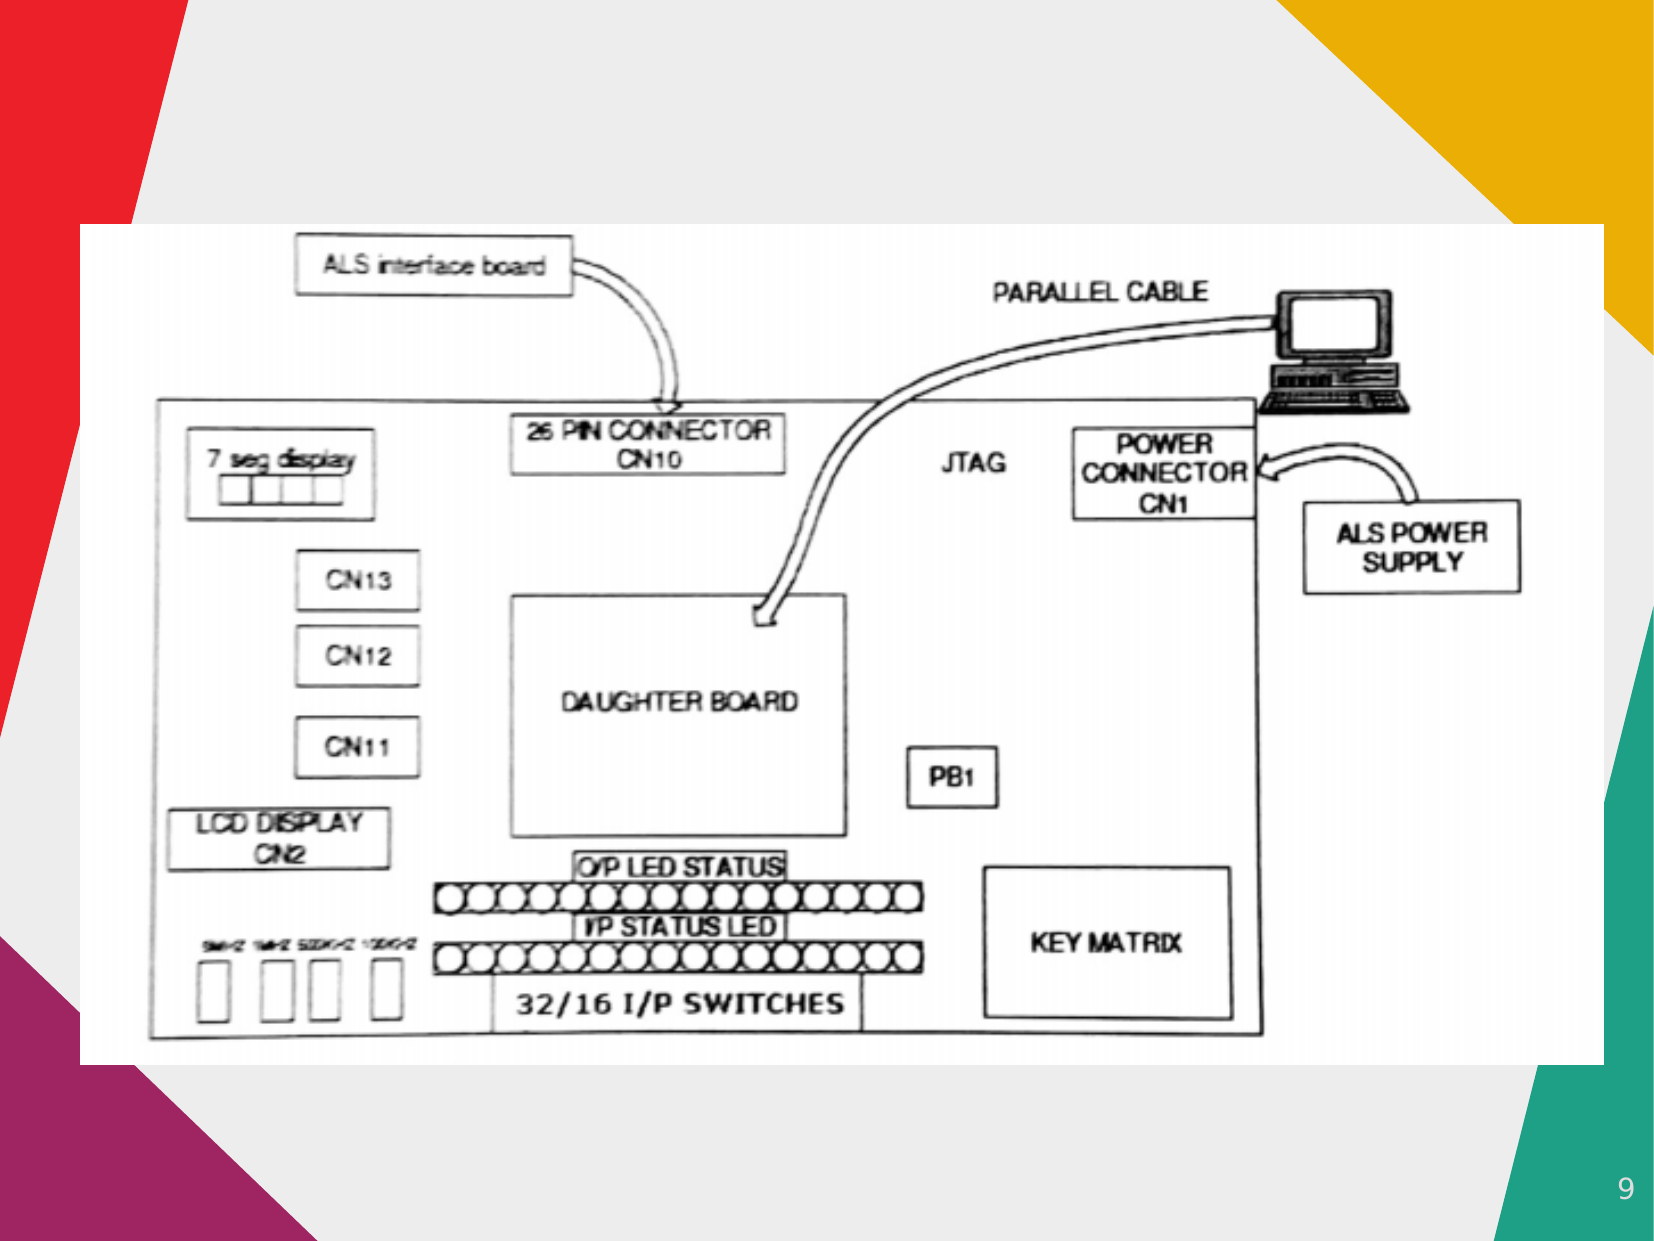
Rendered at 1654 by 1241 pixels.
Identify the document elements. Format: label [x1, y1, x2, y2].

picture [80, 224, 1604, 1066]
